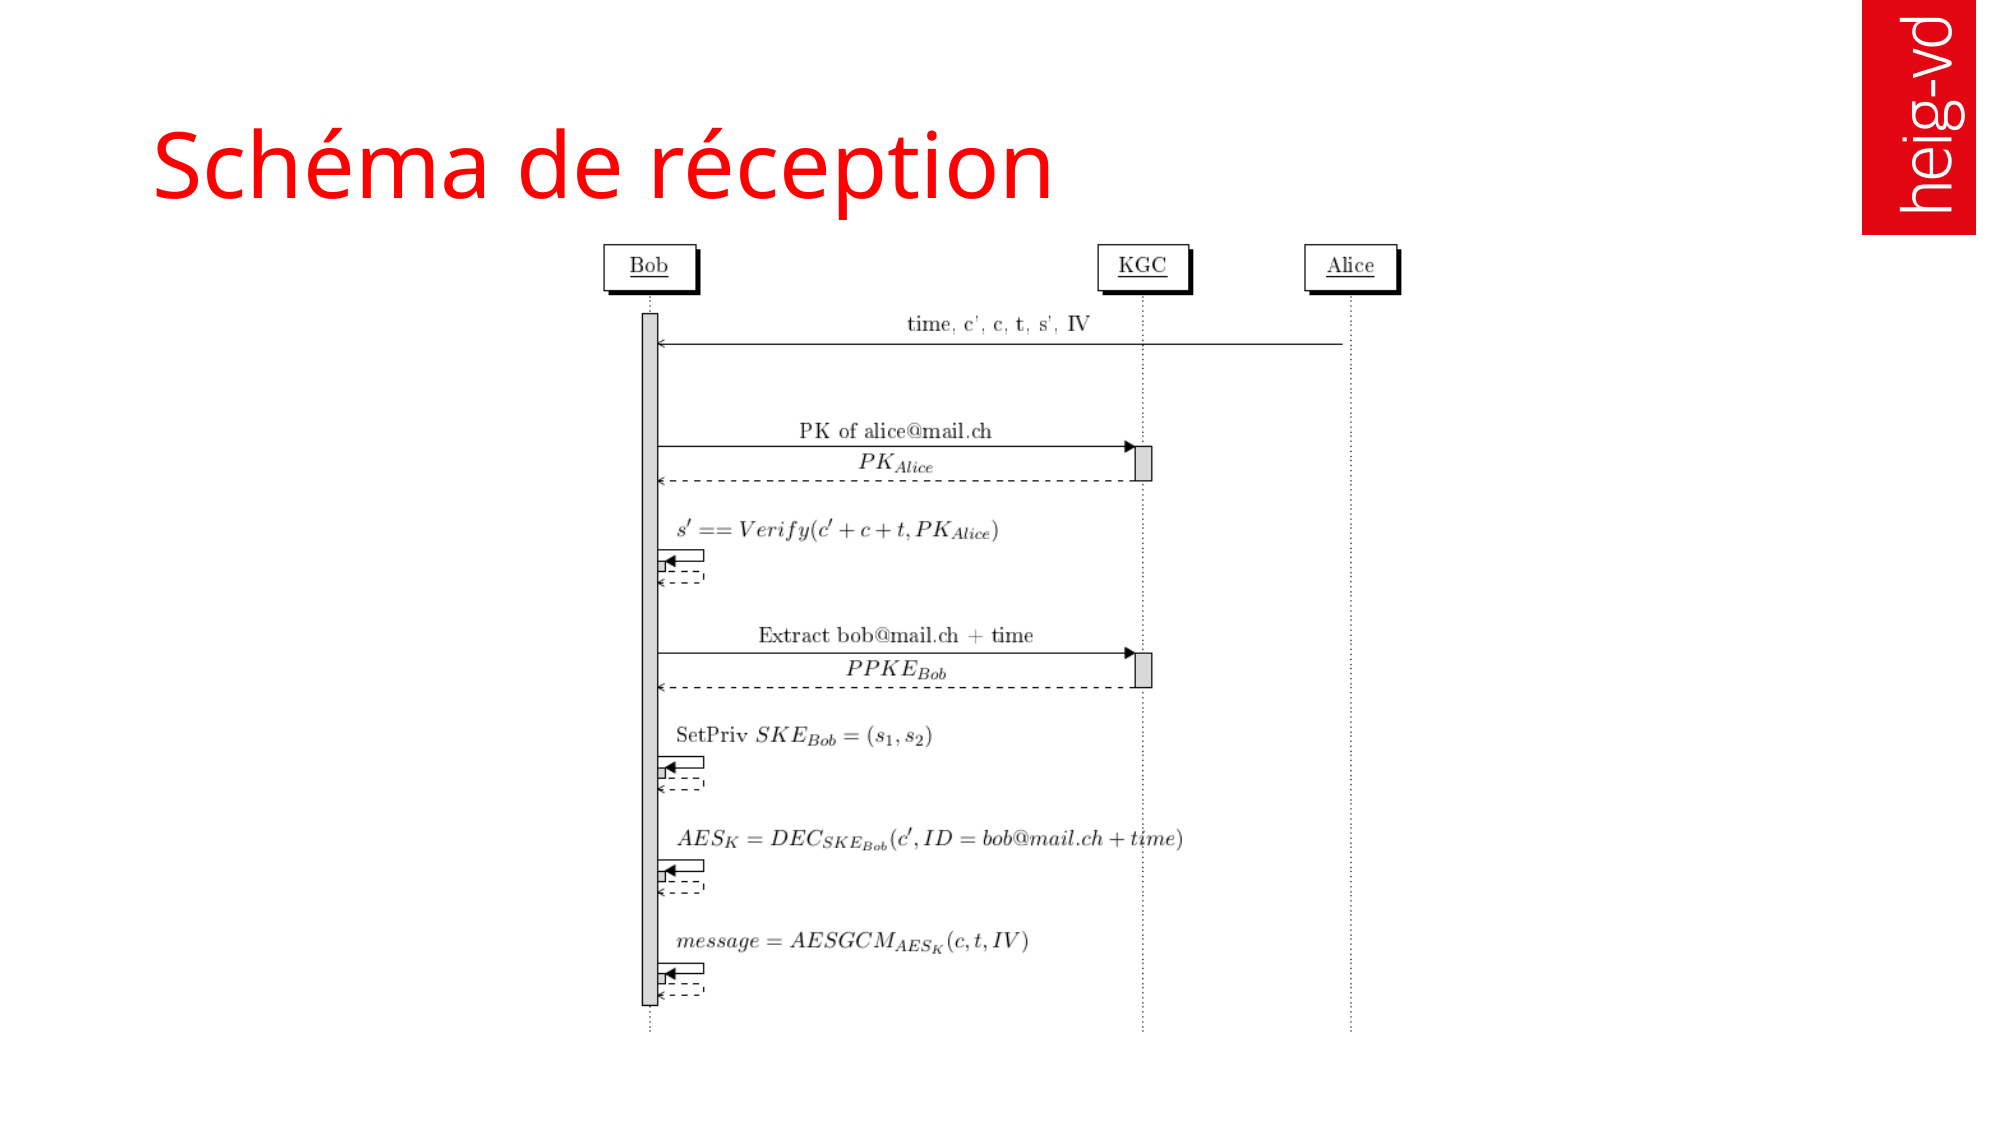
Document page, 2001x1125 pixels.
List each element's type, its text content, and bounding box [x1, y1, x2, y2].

picture [587, 234, 1413, 1056]
title Schéma de réception [137, 59, 1863, 278]
picture [1862, 0, 1976, 236]
